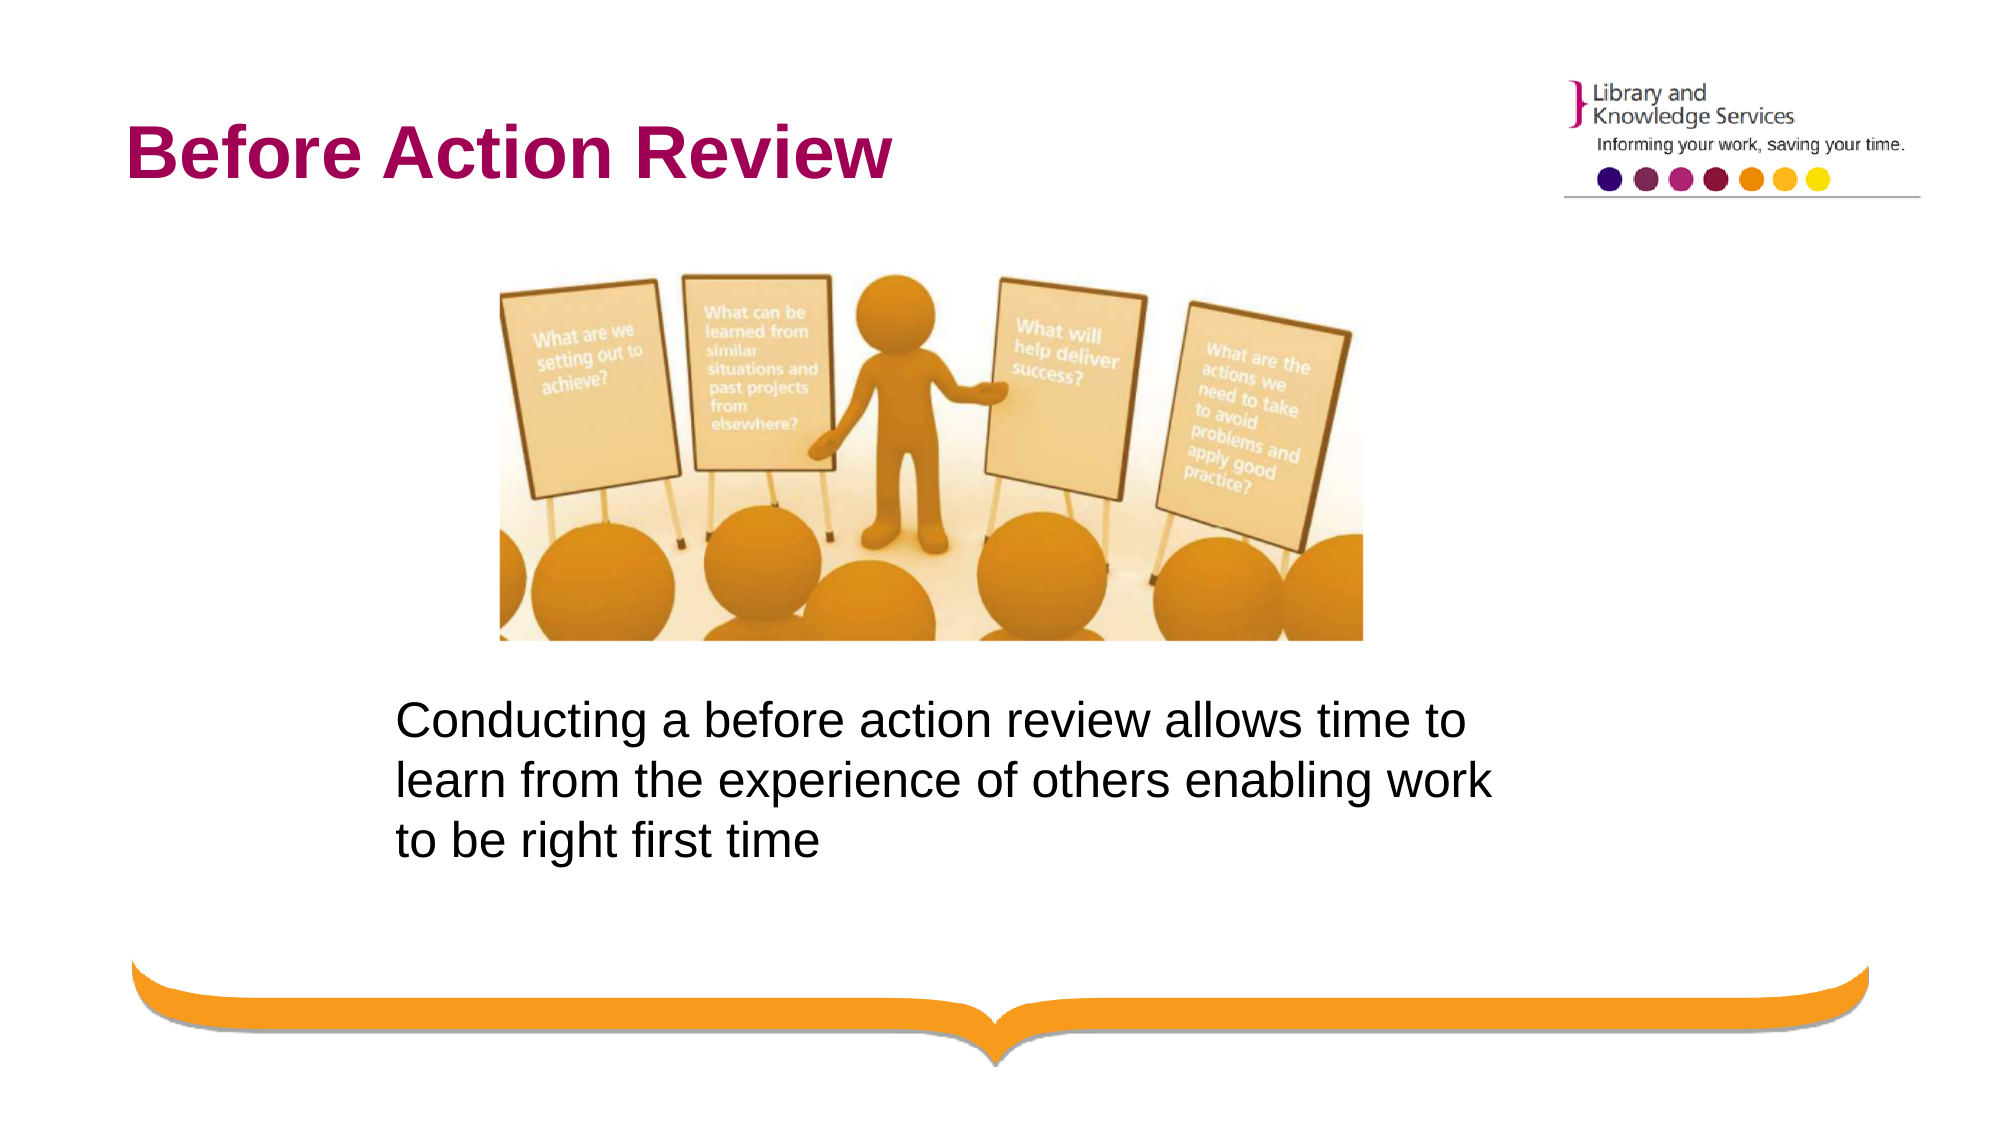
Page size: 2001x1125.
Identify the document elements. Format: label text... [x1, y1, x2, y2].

picture [490, 251, 1382, 658]
text_box Conducting a before action review allows time to learn from the experience of others enabling work to be right first time [380, 679, 1537, 938]
picture [132, 959, 1868, 1063]
picture [1564, 76, 1923, 196]
title Before Action Review [110, 56, 1251, 203]
